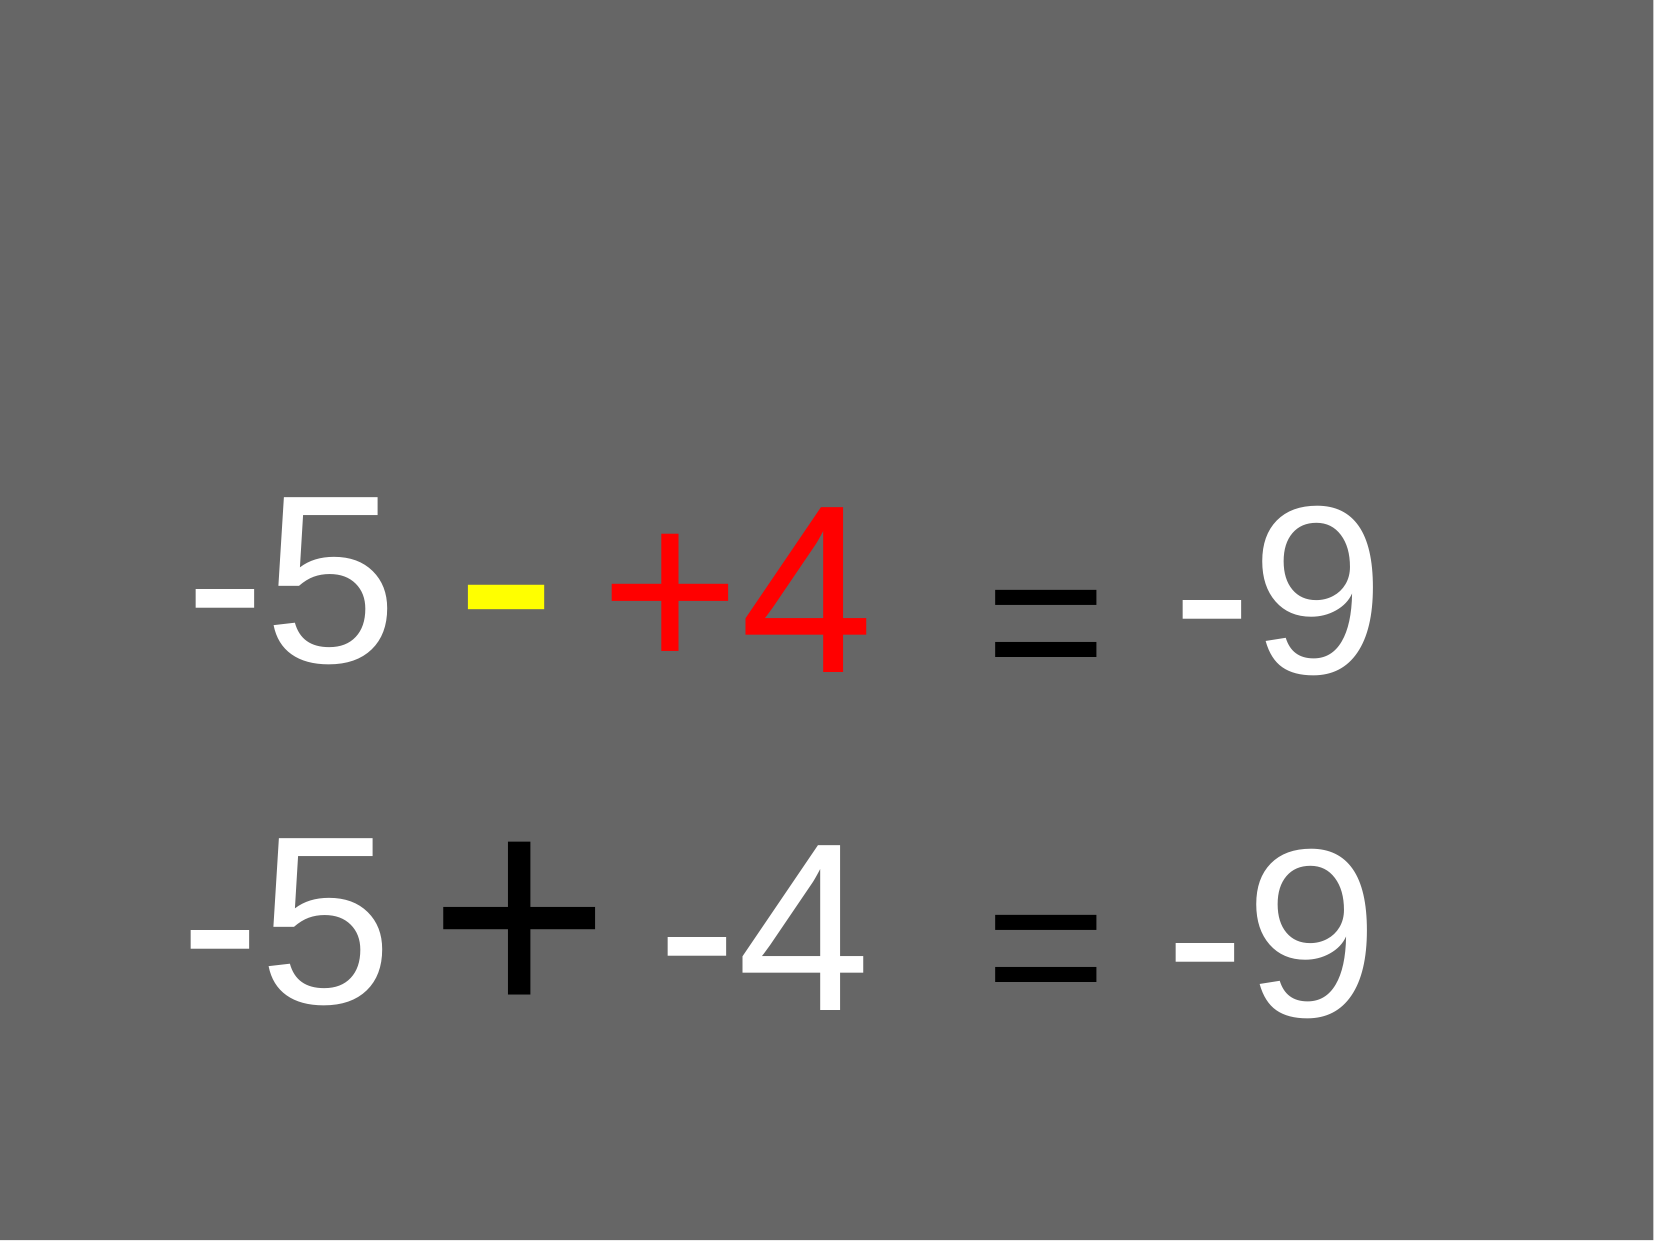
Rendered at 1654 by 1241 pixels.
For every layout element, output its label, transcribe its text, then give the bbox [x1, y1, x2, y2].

text_box -4 [643, 786, 969, 1093]
text_box -5 [170, 438, 414, 721]
text_box = [970, 821, 1123, 1070]
text_box -9 [1151, 792, 1394, 1075]
text_box -5 [165, 779, 409, 1062]
text_box + [413, 732, 626, 1097]
text_box +4 [591, 448, 922, 732]
text_box -9 [1157, 449, 1401, 733]
text_box - [439, 389, 591, 732]
text_box = [970, 496, 1123, 745]
text_box [0, 0, 1654, 1241]
